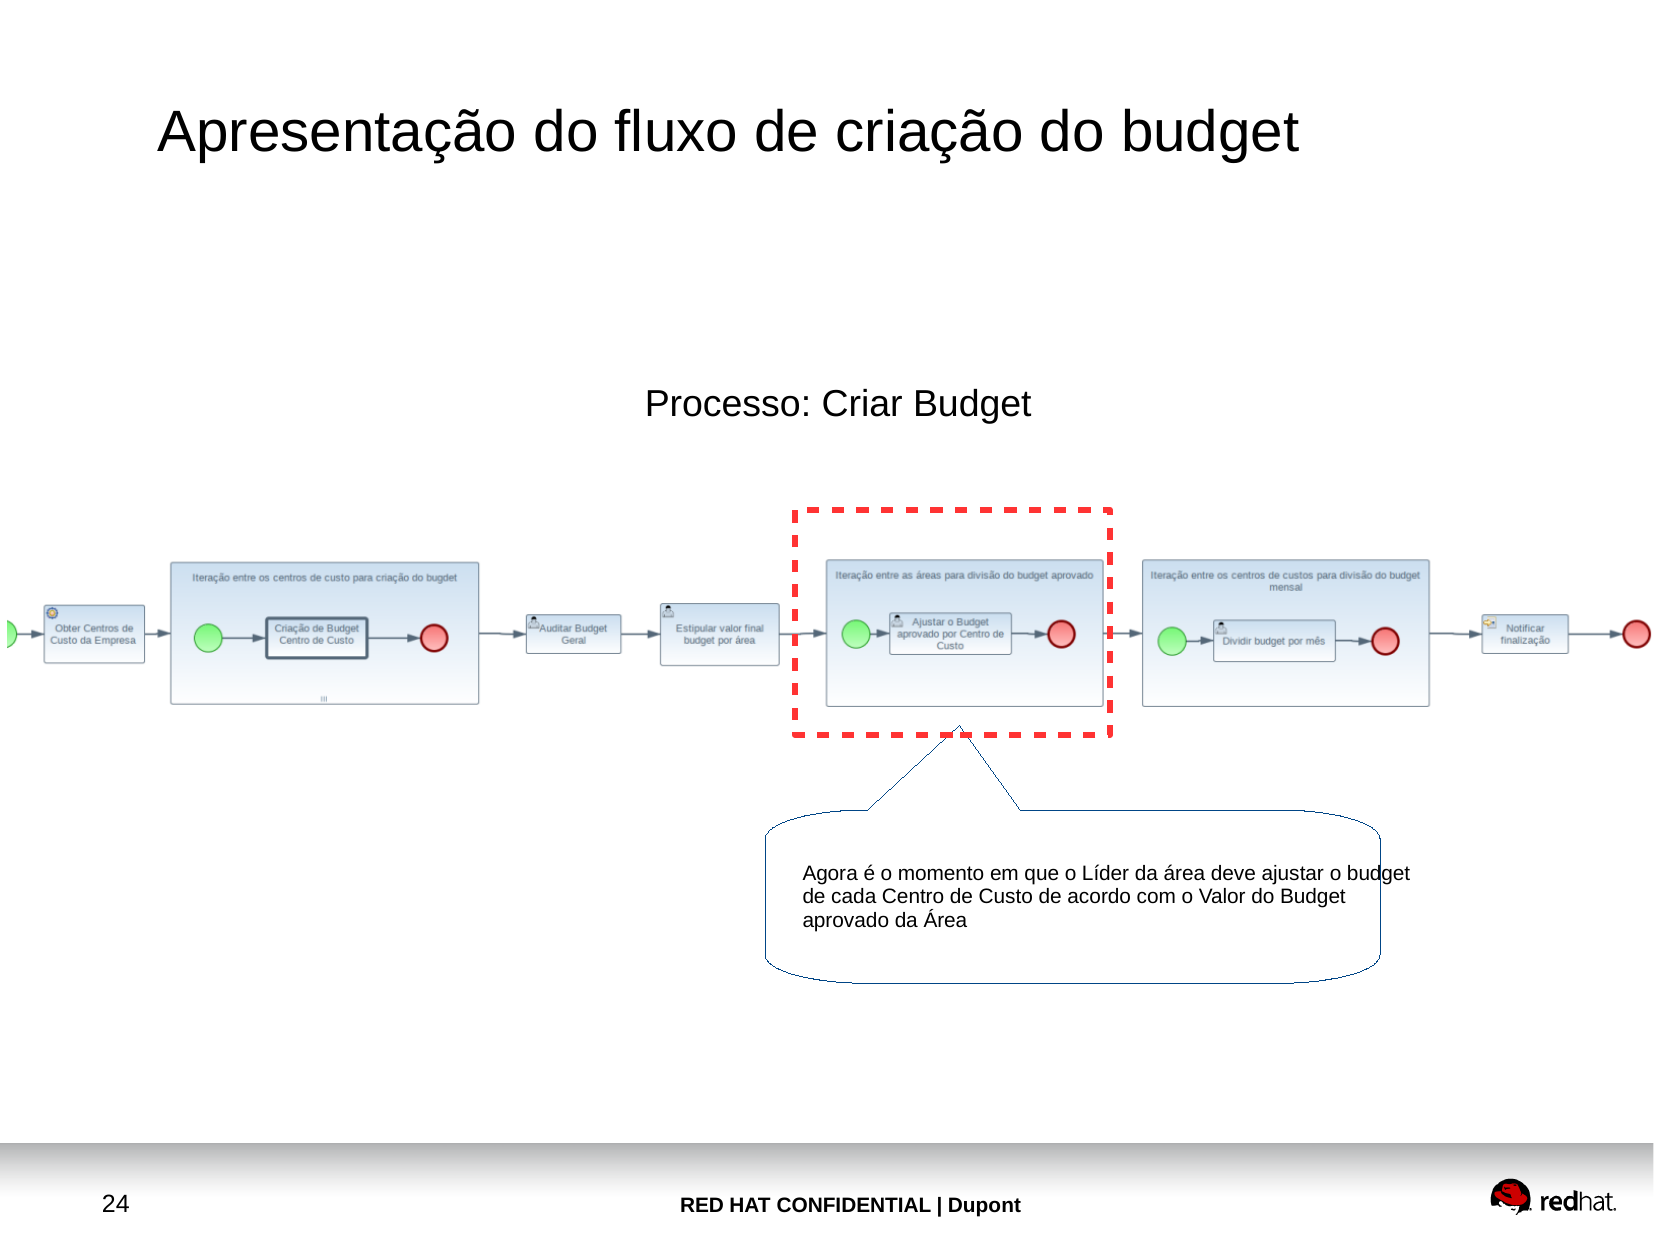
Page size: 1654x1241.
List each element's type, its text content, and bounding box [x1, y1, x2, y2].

text_box Agora é o momento em que o Líder da área deve ajustar o budget de cada Centro de Custo de acordo com o Valor do Budget aprovado da Área [765, 725, 1381, 984]
picture [0, 1143, 1654, 1241]
picture [7, 542, 1654, 711]
text_box Processo: Criar Budget [630, 375, 1058, 432]
text_box Apresentação do fluxo de criação do budget [82, 37, 1571, 226]
